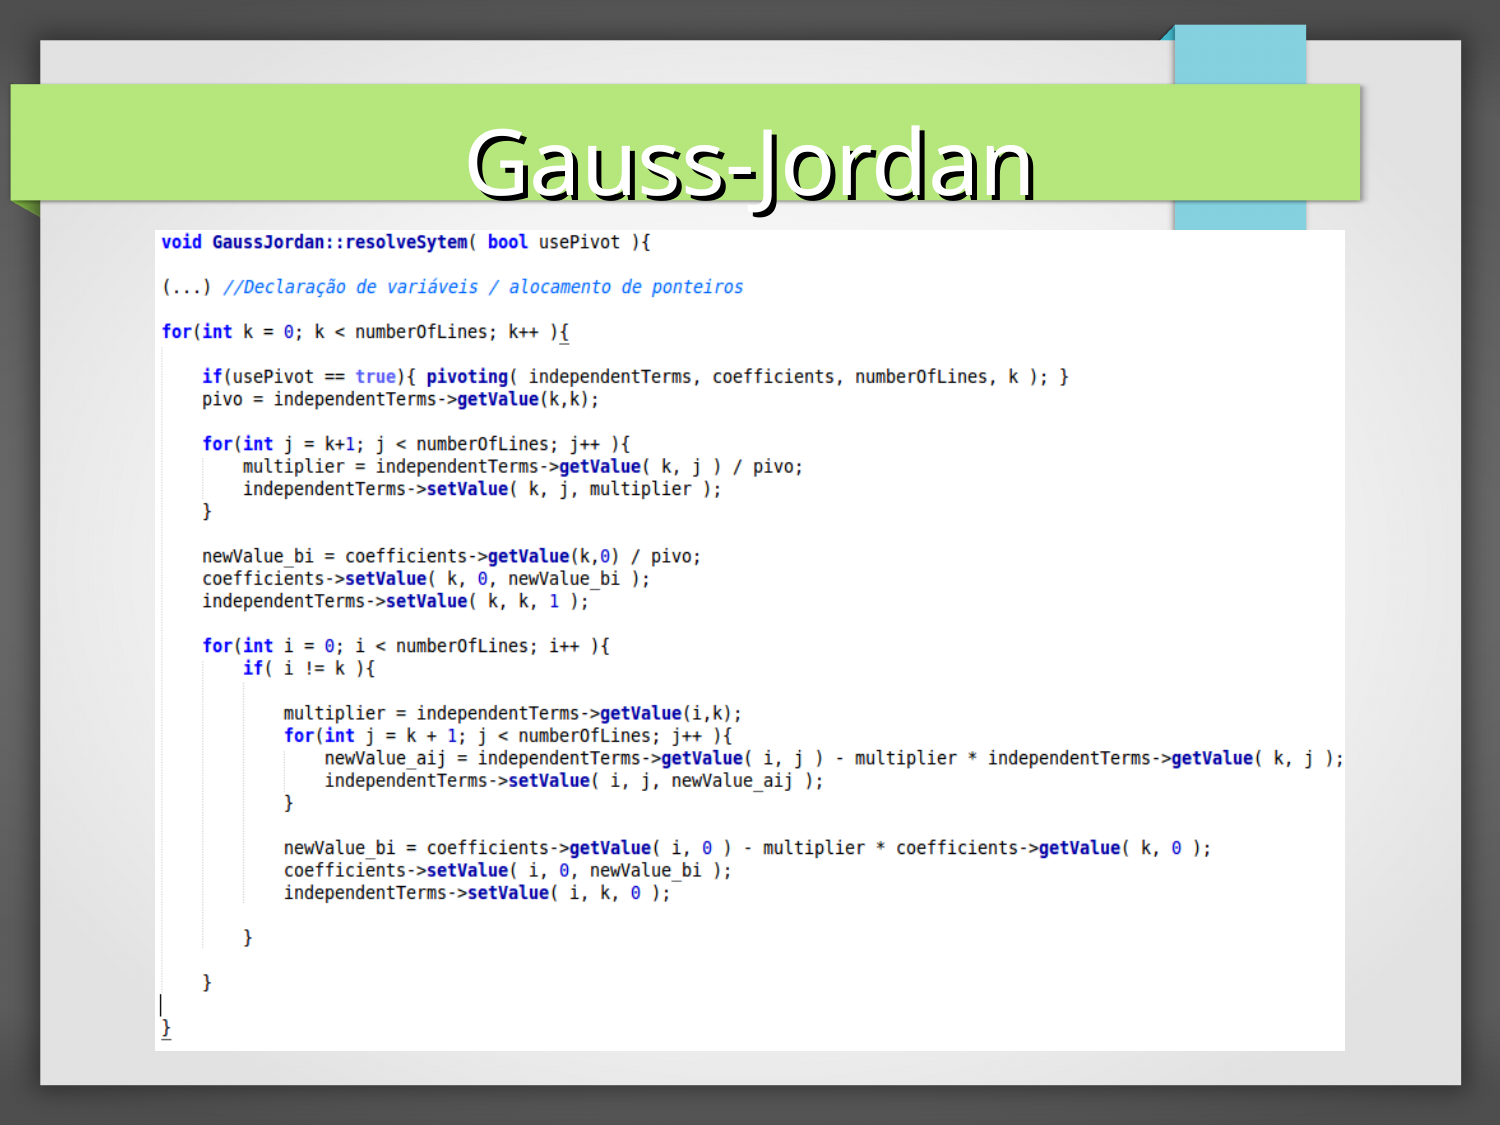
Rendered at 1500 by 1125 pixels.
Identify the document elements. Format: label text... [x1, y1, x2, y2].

title Gauss-Jordan [75, 55, 1425, 261]
picture [0, 0, 1500, 1125]
